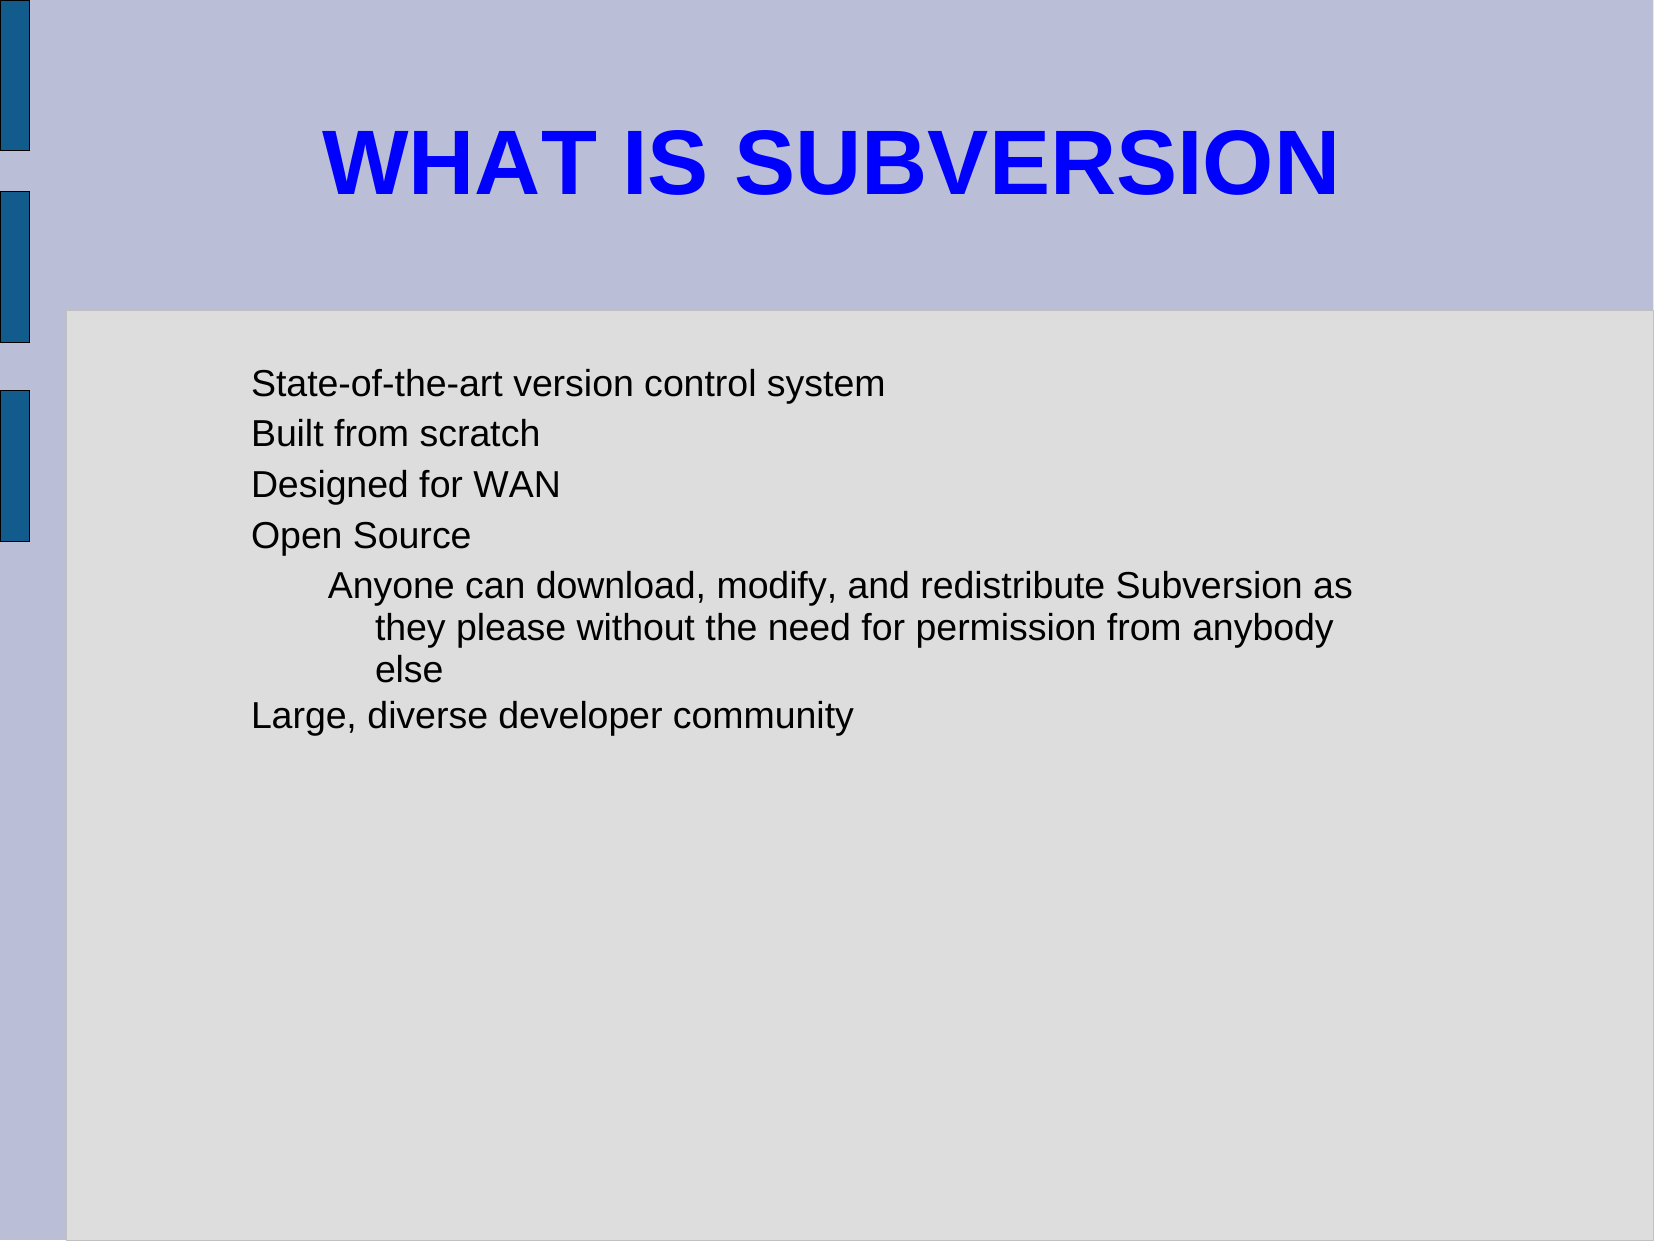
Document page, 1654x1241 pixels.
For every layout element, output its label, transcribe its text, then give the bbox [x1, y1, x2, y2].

title WHAT IS SUBVERSION [215, 101, 1449, 225]
list State-of-the-art version control system Built from scratch Designed for WAN Open Source Anyone can download, modify, and redistribute Subversion as they please without the need for permission from anybody else Large, diverse developer community [218, 354, 1388, 1092]
